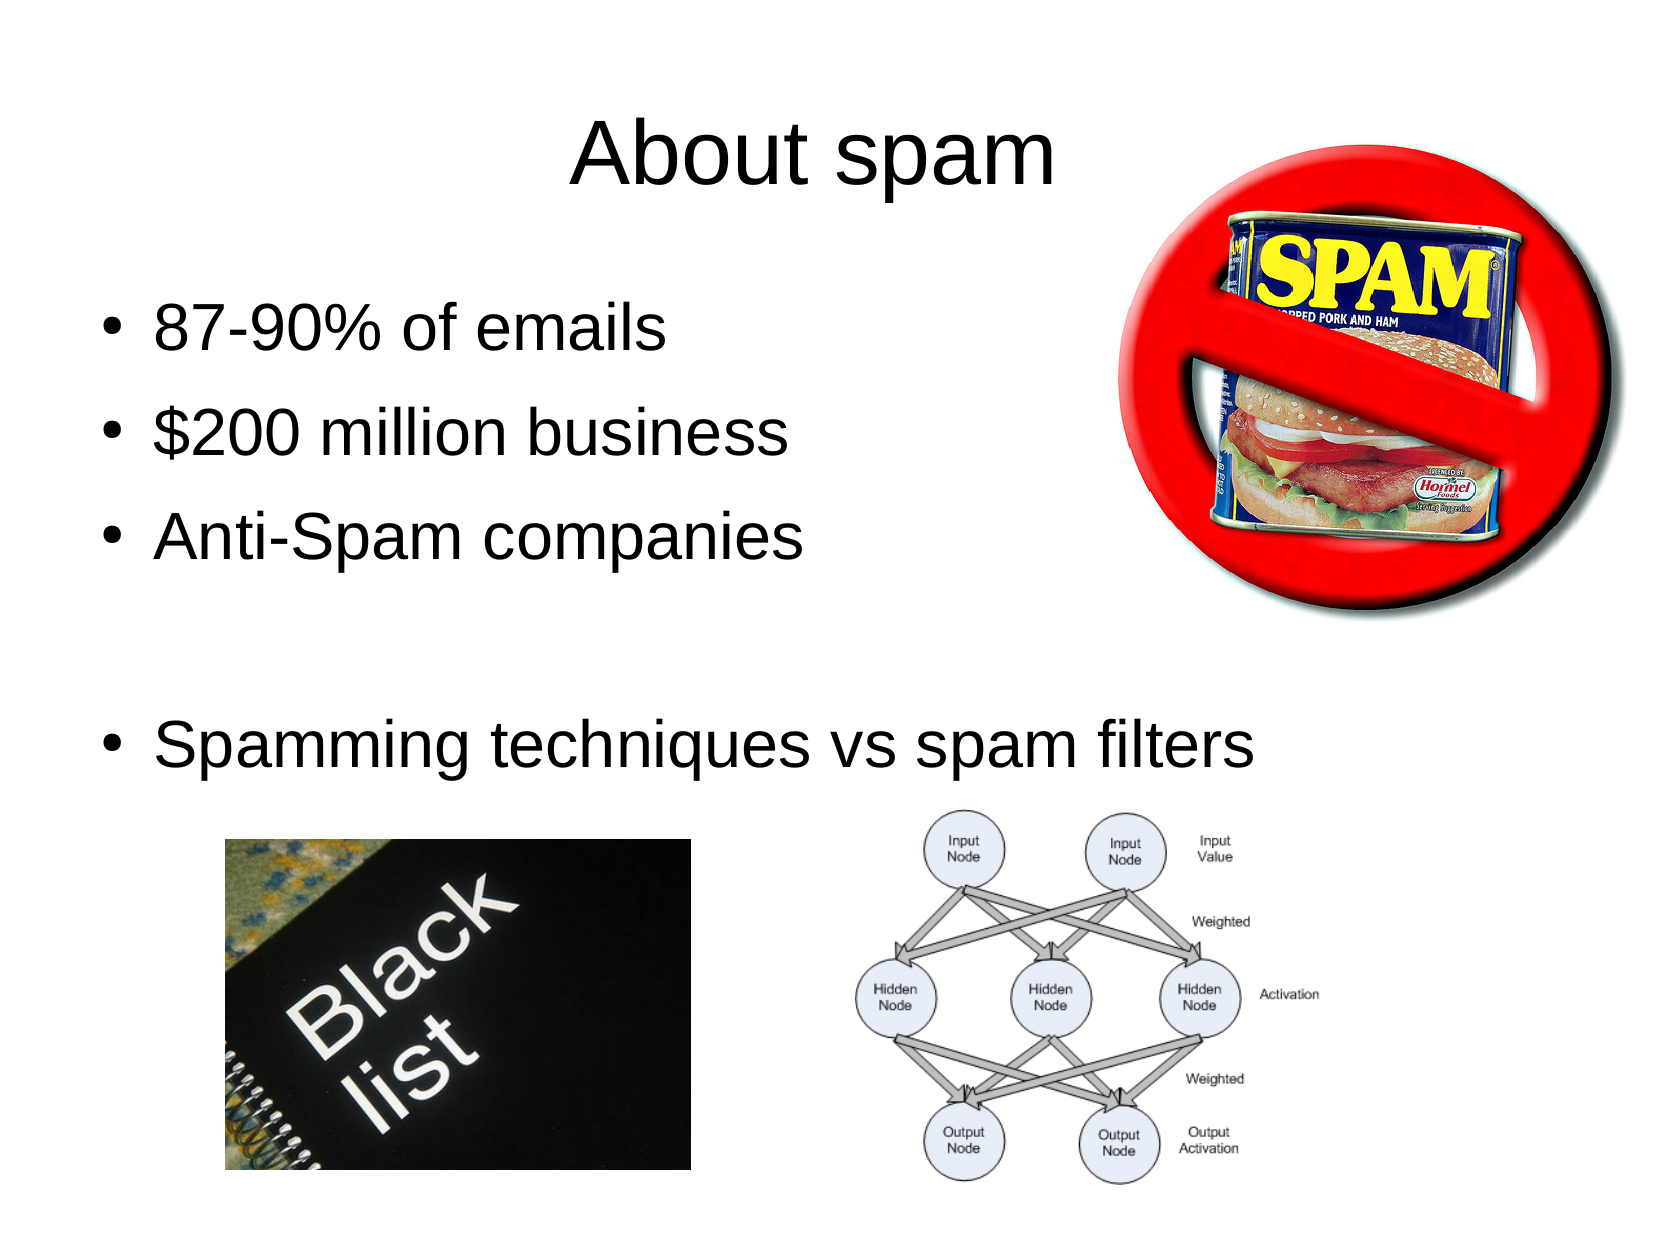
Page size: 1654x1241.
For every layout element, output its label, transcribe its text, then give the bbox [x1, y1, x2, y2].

picture [1110, 134, 1636, 629]
picture [855, 809, 1321, 1186]
picture [225, 839, 691, 1171]
title About spam [82, 49, 1571, 257]
list 87-90% of emails $200 million business Anti-Spam companies Spamming techniques vs spam filters [82, 290, 1571, 1010]
